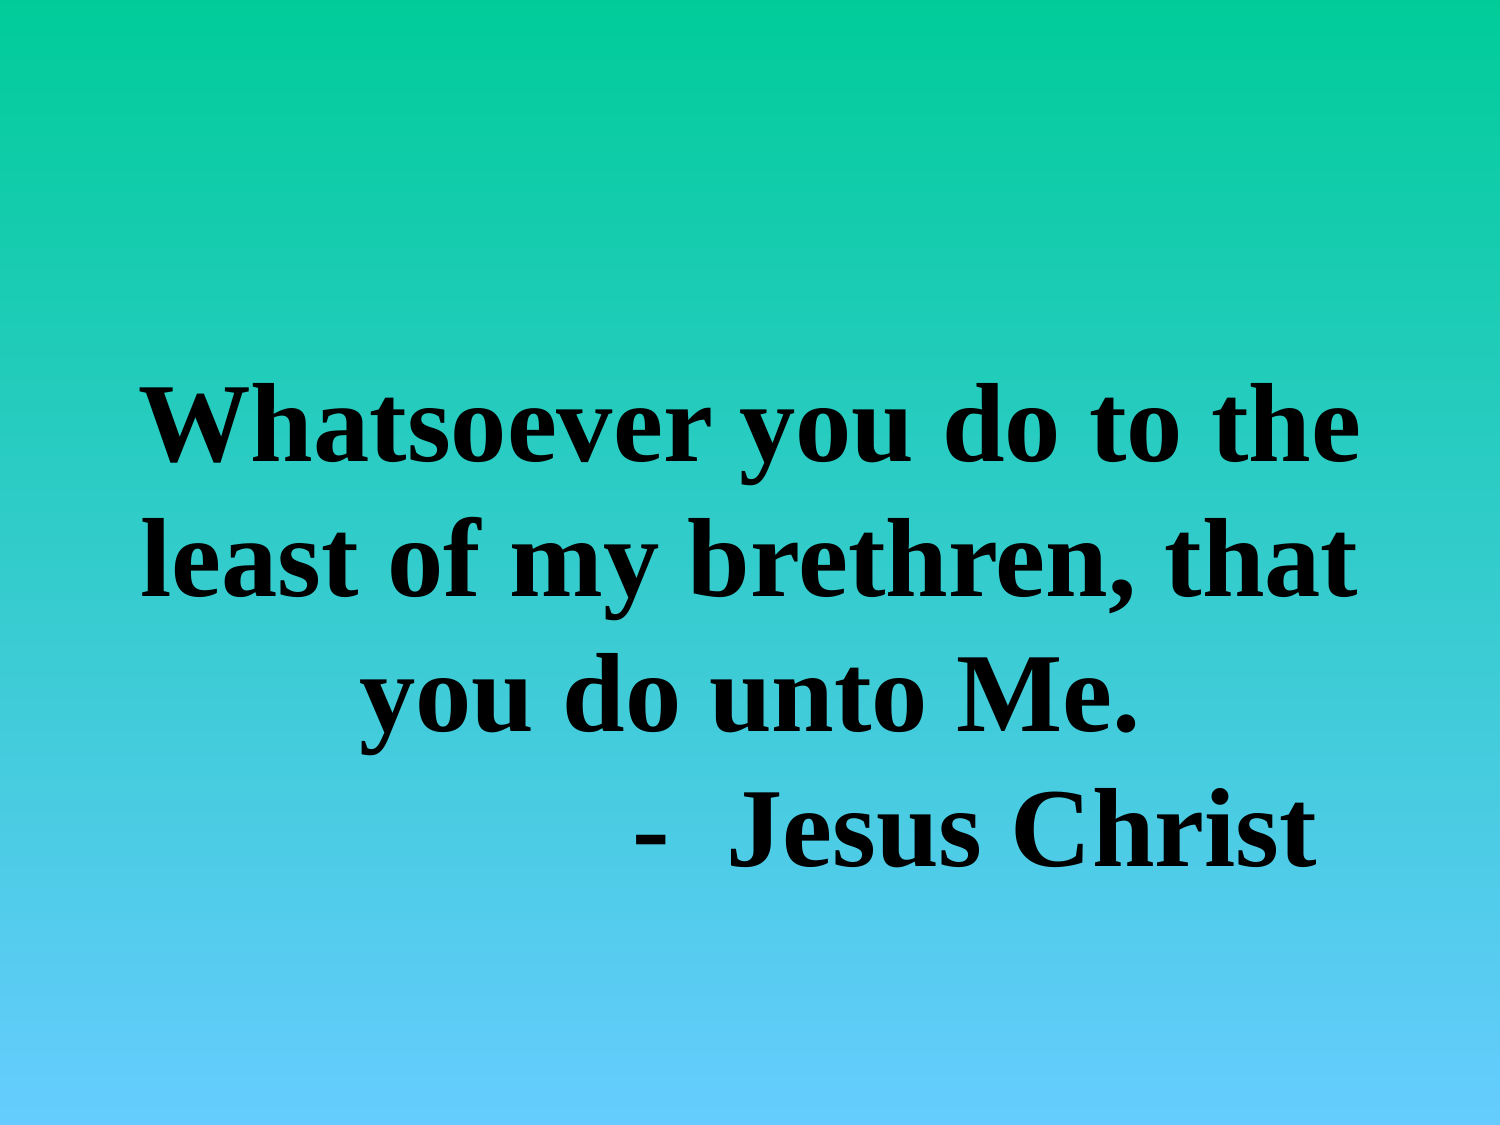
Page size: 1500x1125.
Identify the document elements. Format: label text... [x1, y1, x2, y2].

title Whatsoever you do to the least of my brethren, that you do unto Me. - Jesus Christ [112, 524, 1388, 713]
